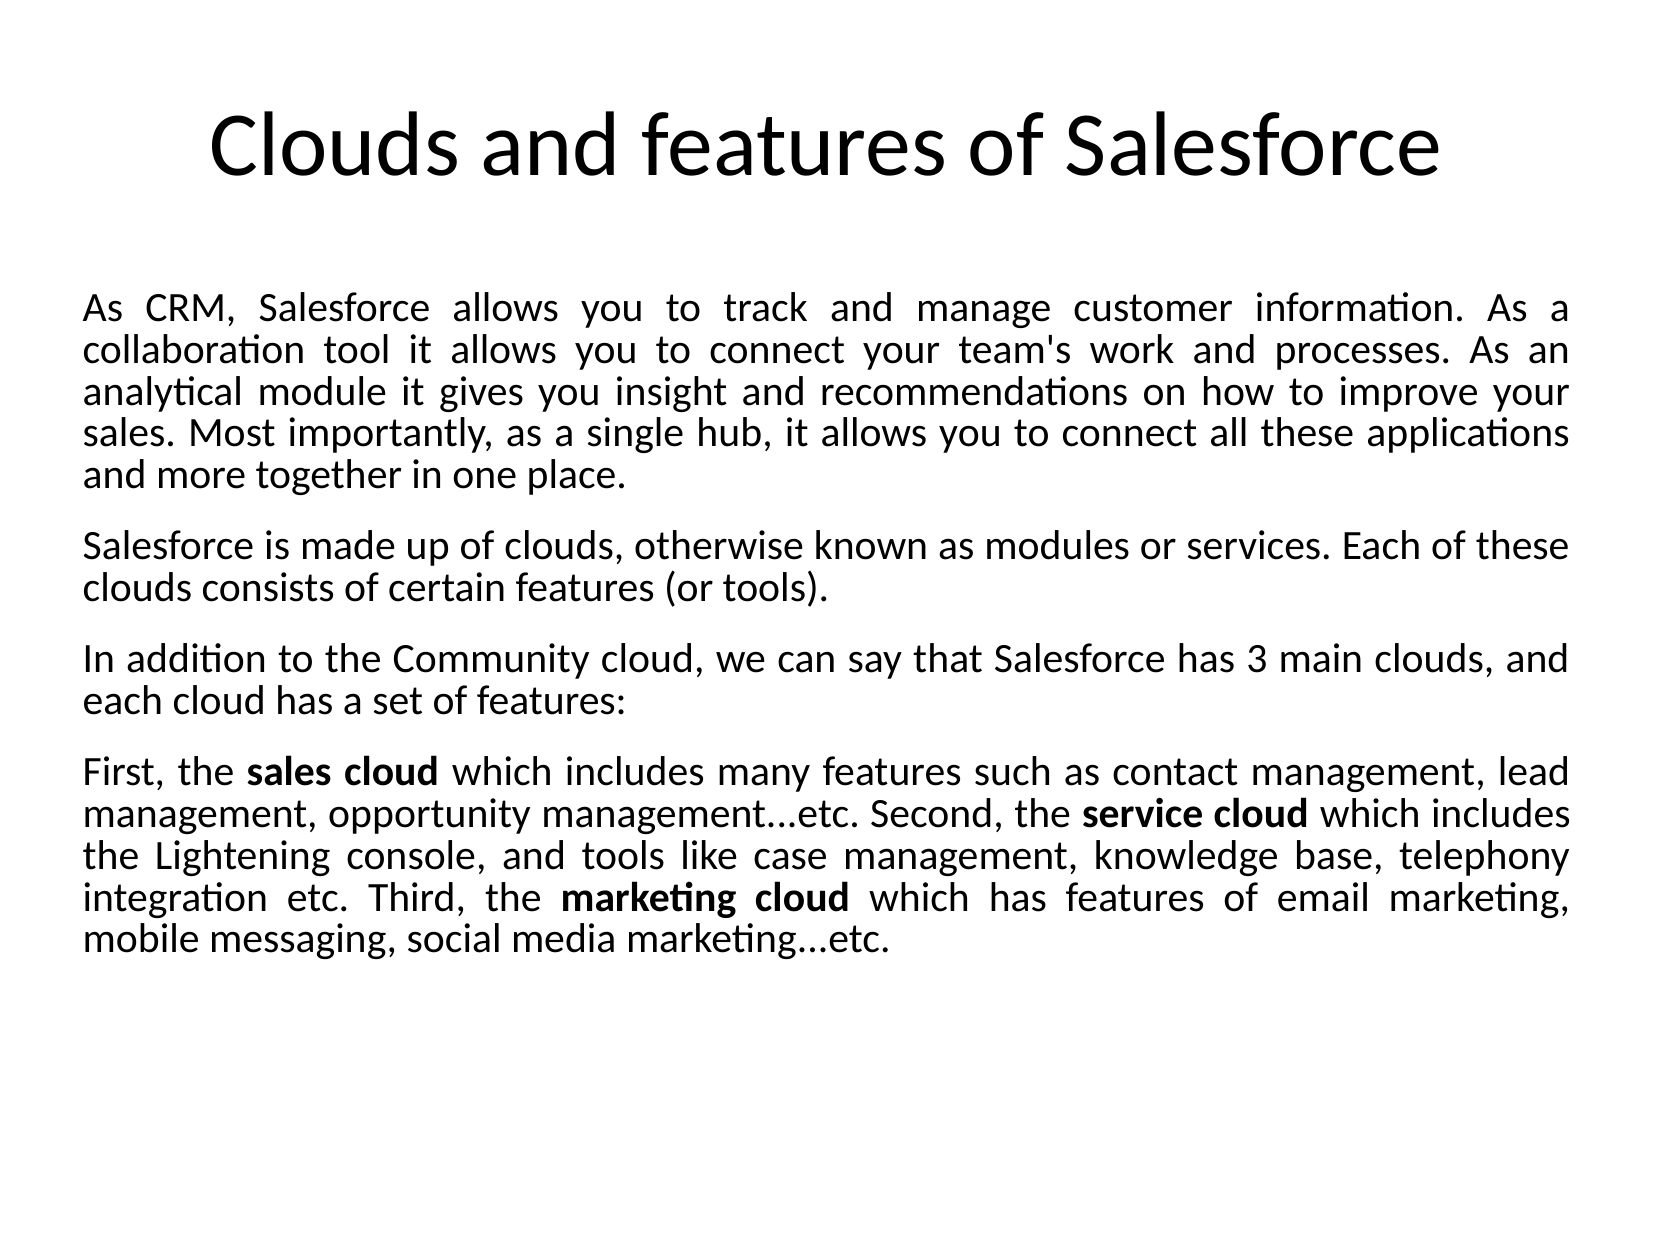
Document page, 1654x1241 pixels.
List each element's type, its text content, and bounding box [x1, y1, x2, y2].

list As CRM, Salesforce allows you to track and manage customer information. As a collaboration tool it allows you to connect your team's work and processes. As an analytical module it gives you insight and recommendations on how to improve your sales. Most importantly, as a single hub, it allows you to connect all these applications and more together in one place. Salesforce is made up of clouds, otherwise known as modules or services. Each of these clouds consists of certain features (or tools). In addition to the Community cloud, we can say that Salesforce has 3 main clouds, and each cloud has a set of features: First, the sales cloud which includes many features such as contact management, lead management, opportunity management...etc. Second, the service cloud which includes the Lightening console, and tools like case management, knowledge base, telephony integration etc. Third, the marketing cloud which has features of email marketing, mobile messaging, social media marketing...etc. [82, 290, 1571, 1109]
title Clouds and features of Salesforce [82, 49, 1571, 257]
